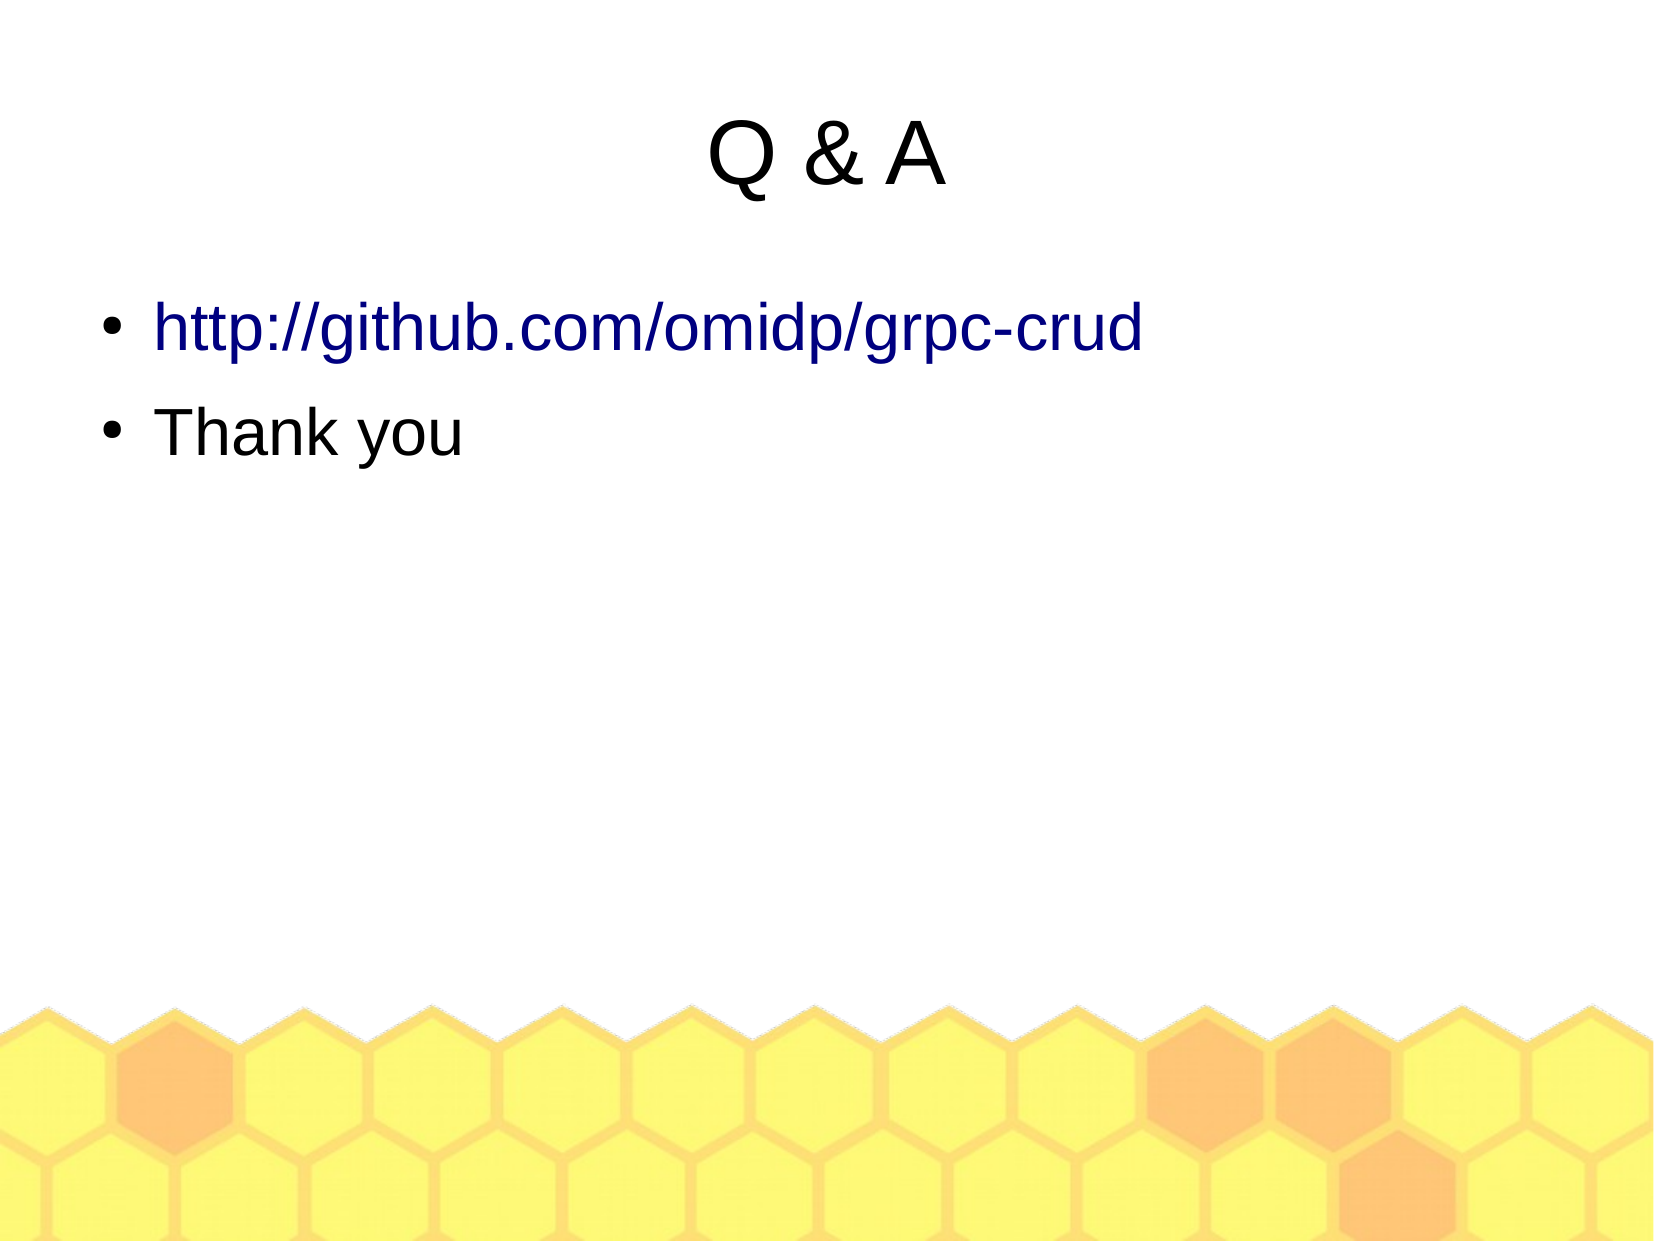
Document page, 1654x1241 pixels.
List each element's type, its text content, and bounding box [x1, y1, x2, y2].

picture [0, 1001, 1654, 1241]
title Q & A [82, 49, 1571, 257]
list http://github.com/omidp/grpc-crud Thank you [82, 290, 1571, 1010]
